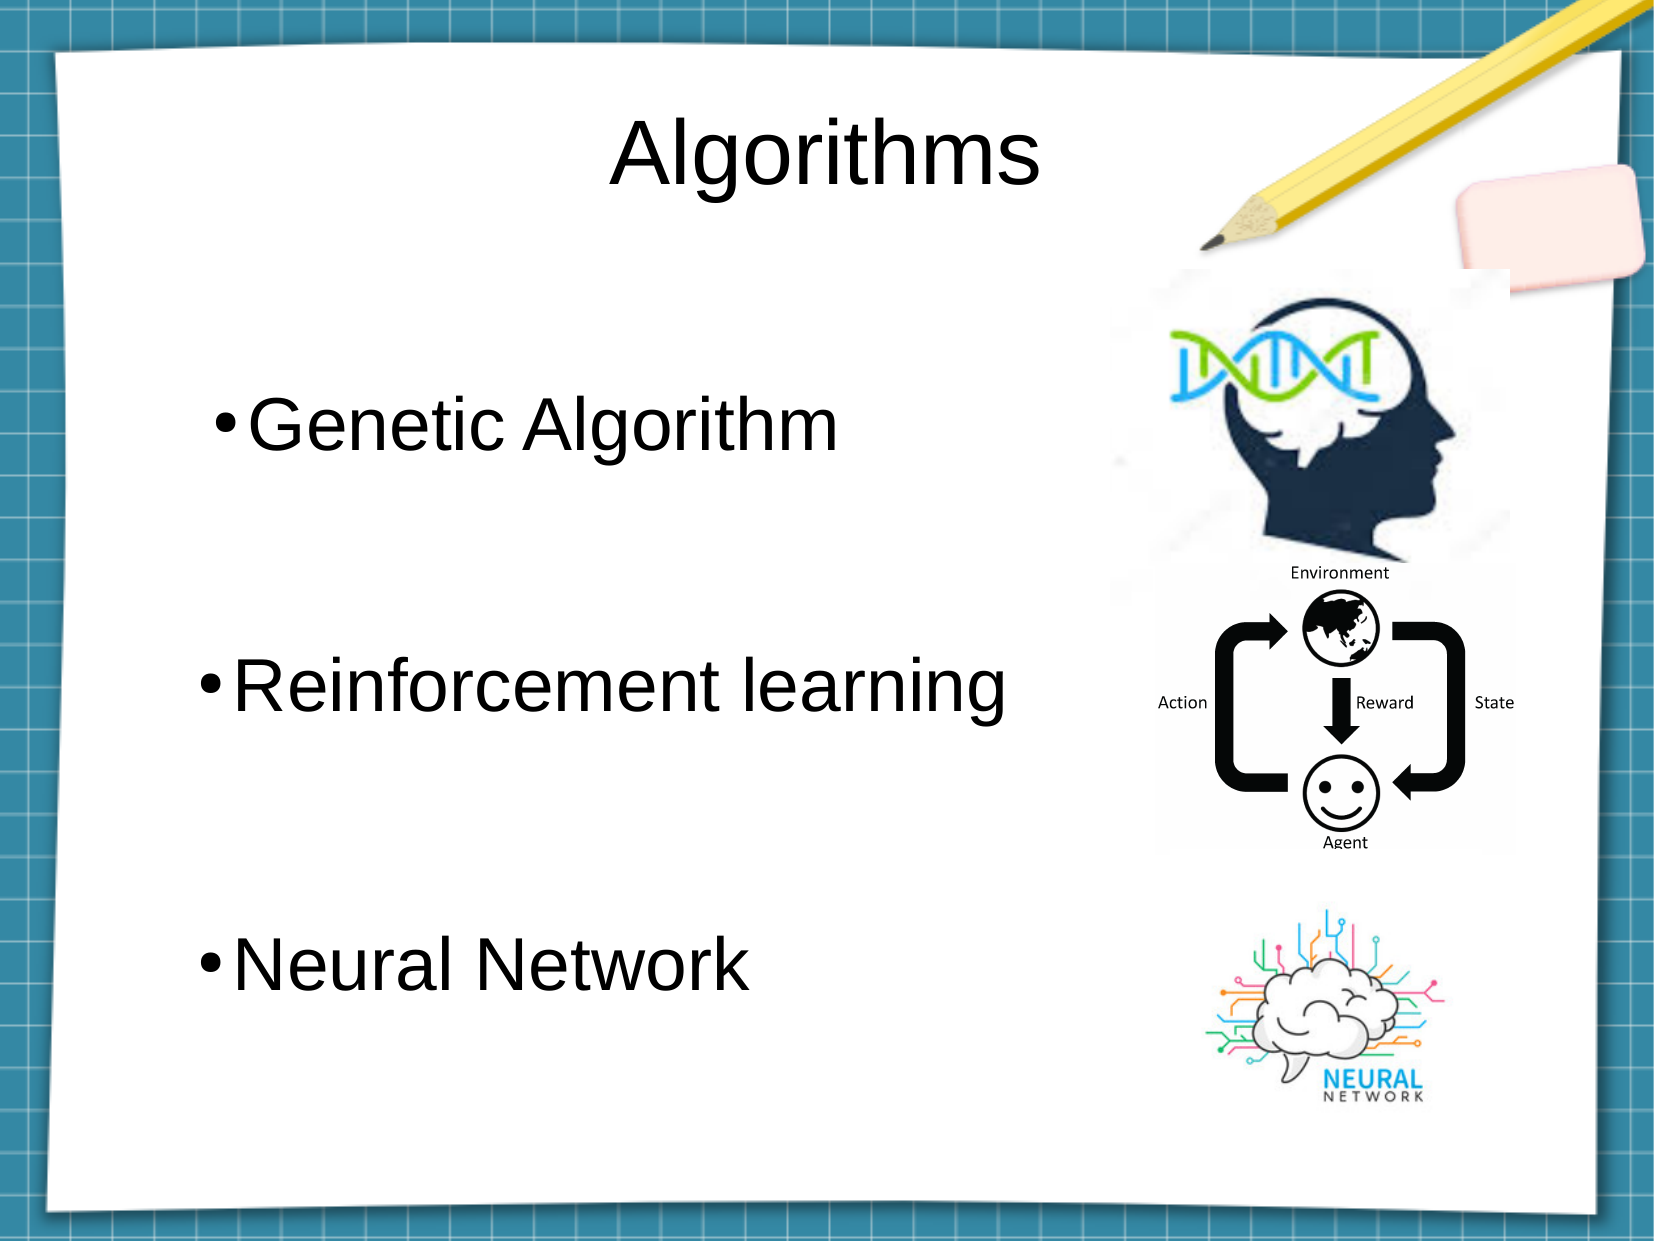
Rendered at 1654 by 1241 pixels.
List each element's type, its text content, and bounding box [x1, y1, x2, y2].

title Algorithms [82, 49, 1571, 257]
text_box Reinforcement learning [182, 636, 1024, 736]
picture [0, 0, 1654, 1241]
text_box Neural Network [182, 915, 766, 1014]
text_box Genetic Algorithm [197, 375, 856, 474]
